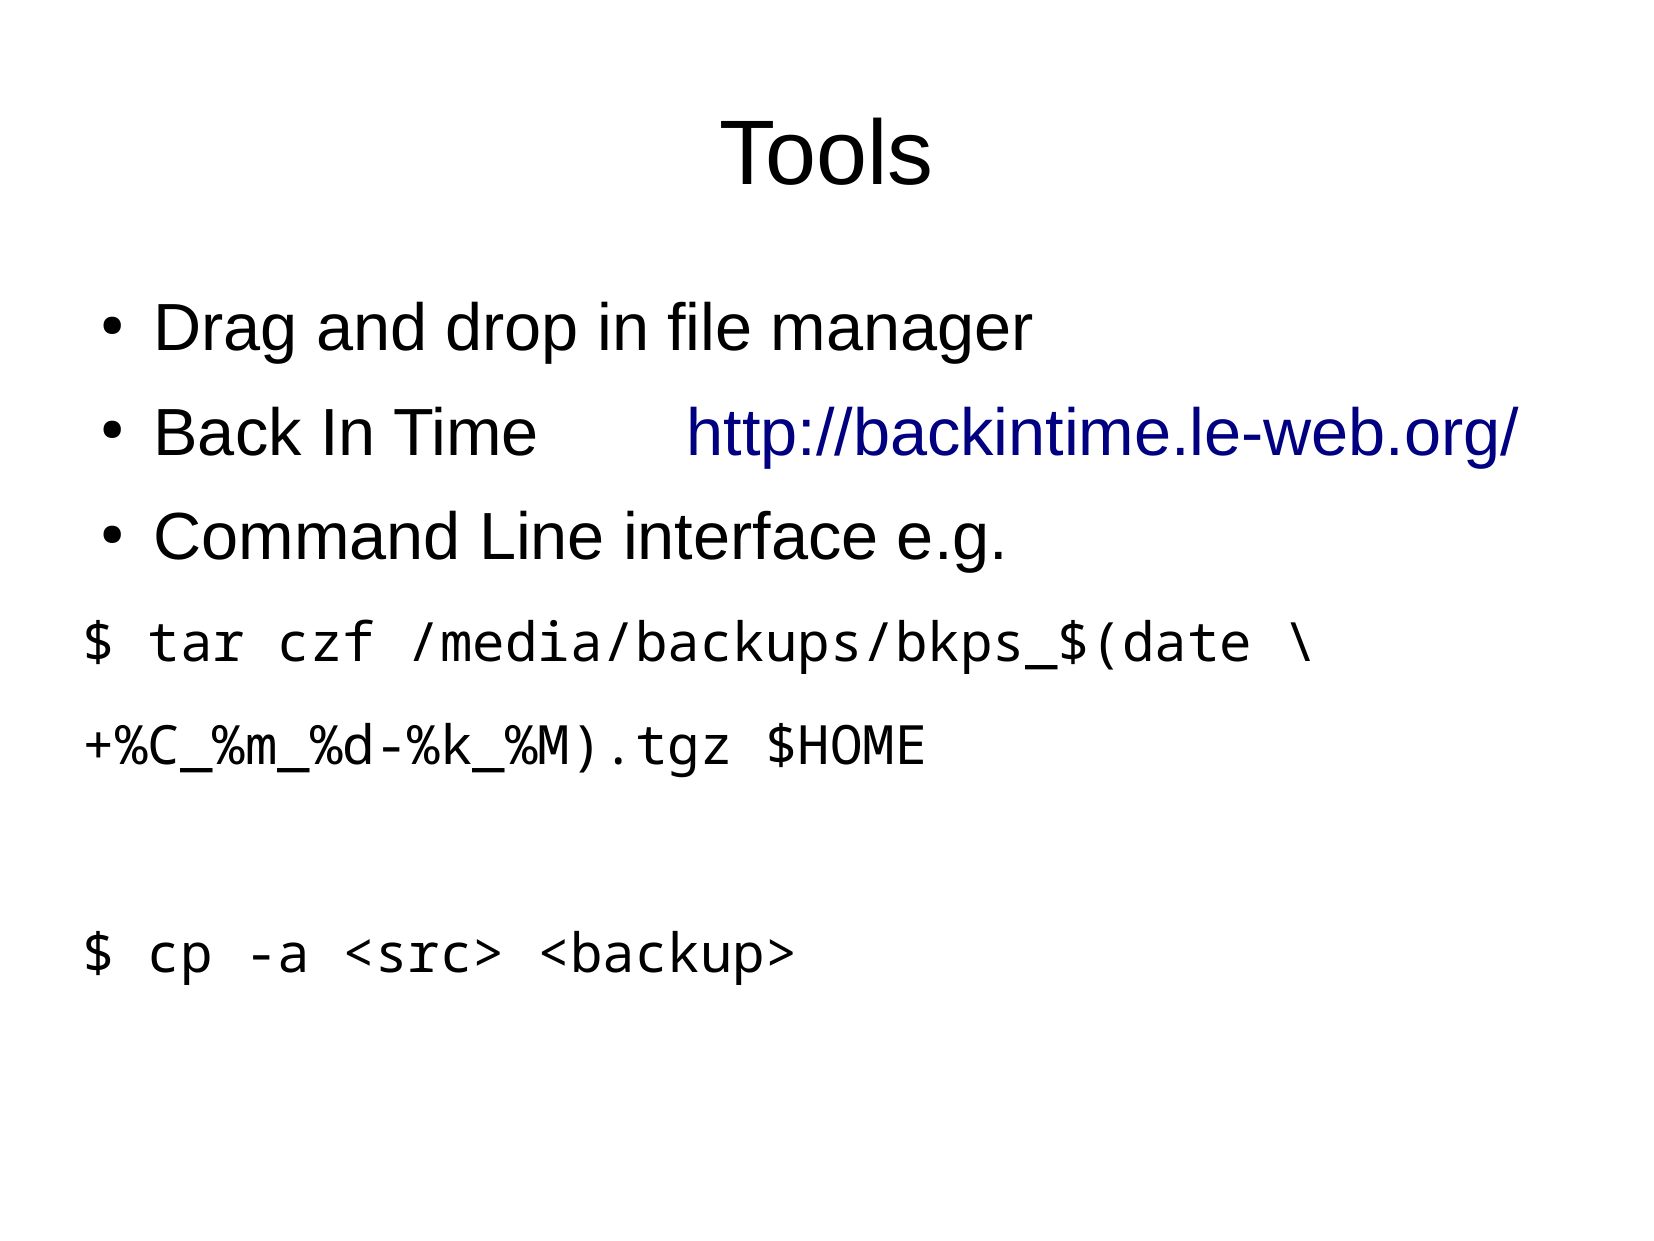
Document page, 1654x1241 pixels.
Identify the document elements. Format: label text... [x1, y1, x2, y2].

title Tools [82, 56, 1571, 250]
list Drag and drop in file manager Back In Time http://backintime.le-web.org/ Command Line interface e.g. $ tar czf /media/backups/bkps_$(date \ +%C_%m_%d-%k_%M).tgz $HOME $ cp -a <src> <backup> [82, 290, 1571, 1109]
